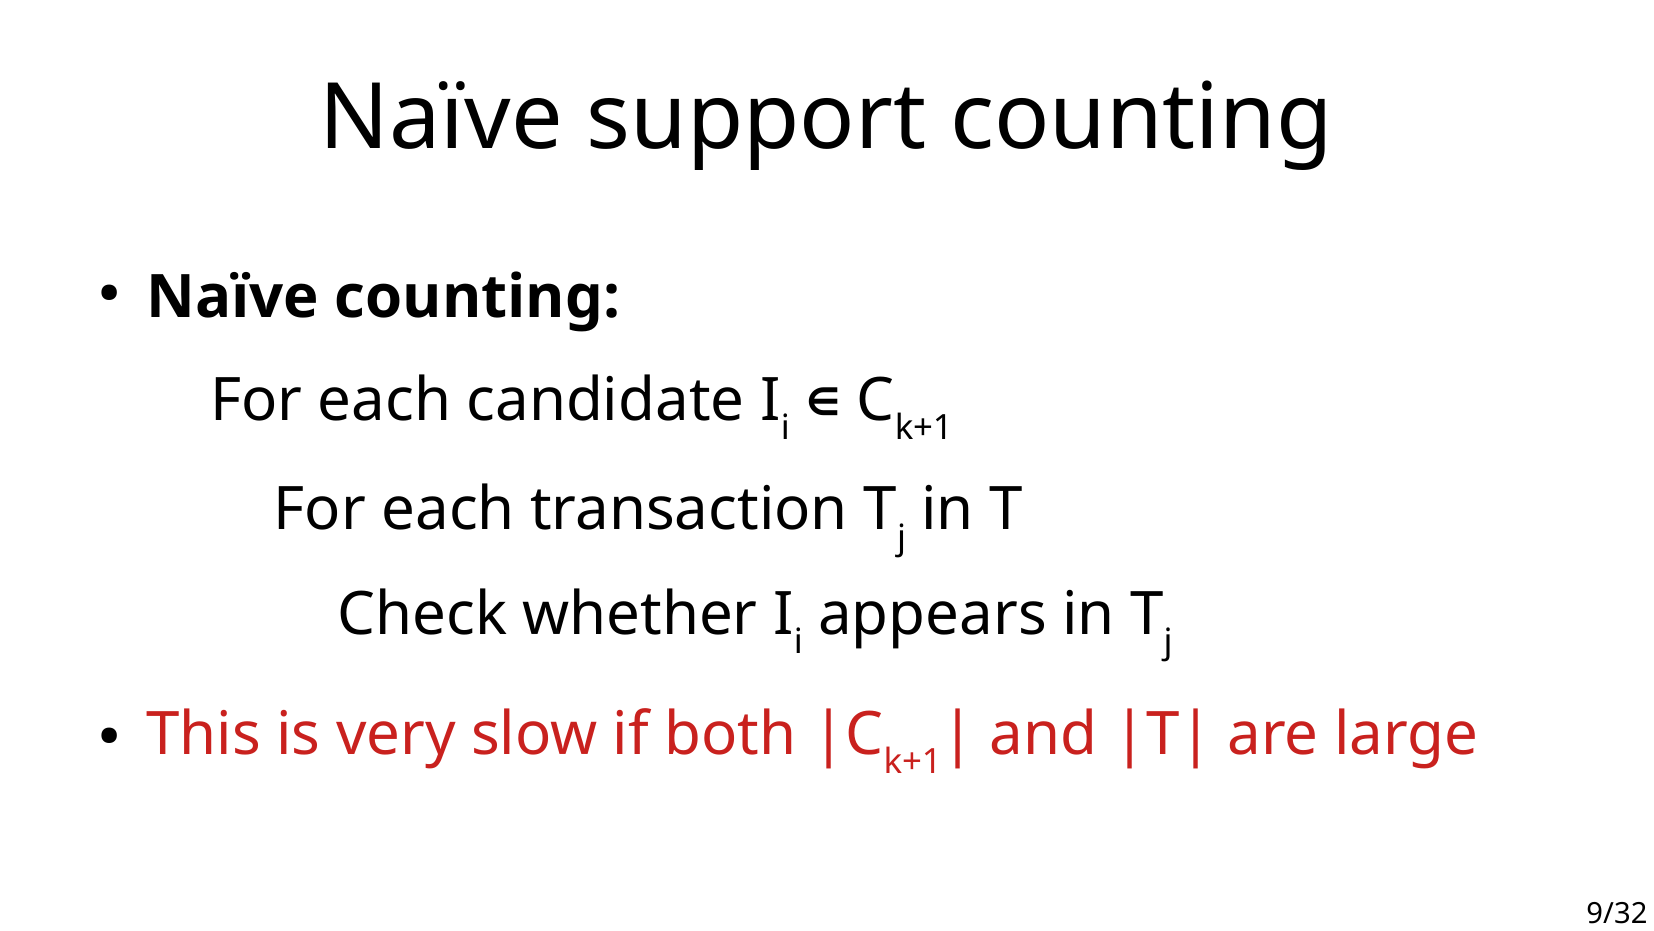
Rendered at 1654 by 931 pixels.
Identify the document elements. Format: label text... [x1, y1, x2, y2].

title Naïve support counting [82, 1, 1571, 226]
list Naïve counting: For each candidate Ii ∊ Ck+1 For each transaction Tj in T Check whether Ii appears in Tj This is very slow if both |Ck+1| and |T| are large [82, 253, 1571, 793]
